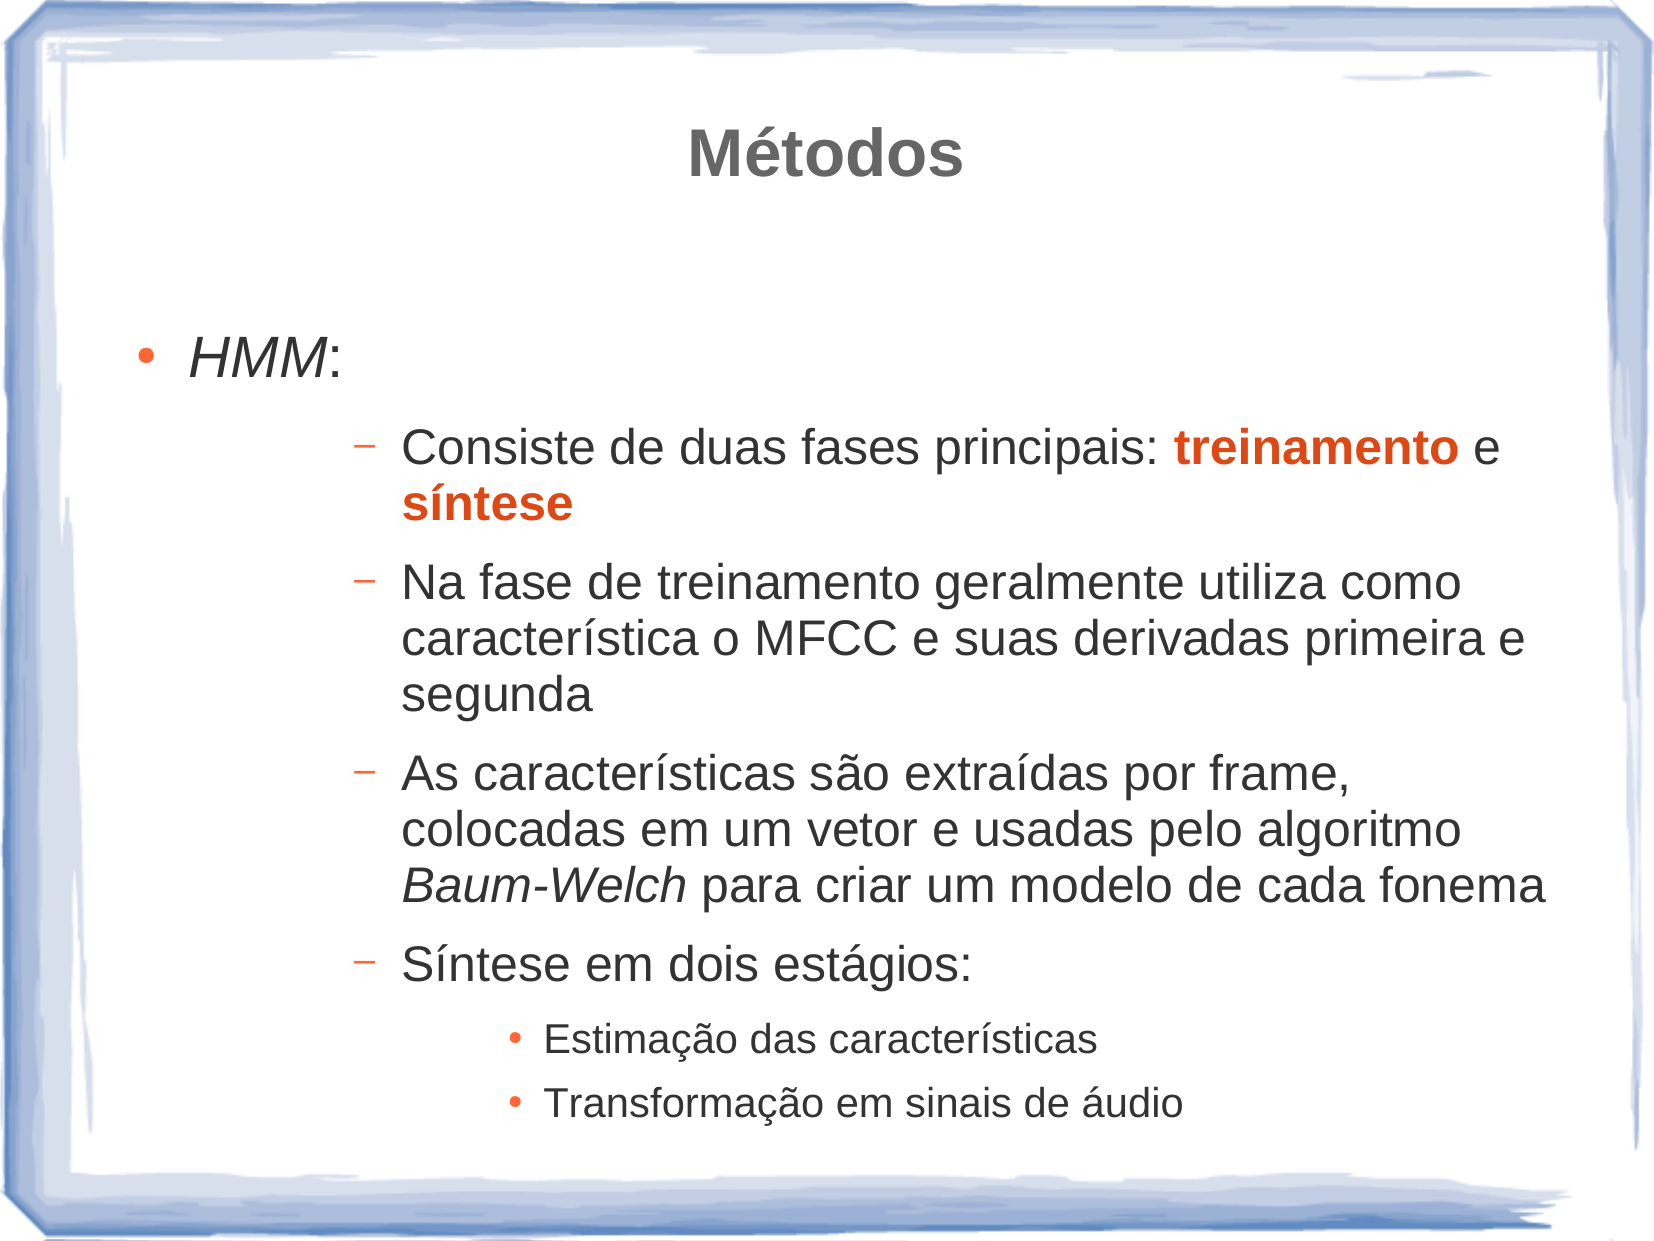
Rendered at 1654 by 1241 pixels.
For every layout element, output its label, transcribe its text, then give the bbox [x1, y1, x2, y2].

title Métodos [82, 49, 1571, 257]
picture [0, 0, 1654, 1241]
list HMM: Consiste de duas fases principais: treinamento e síntese Na fase de treinamento geralmente utiliza como característica o MFCC e suas derivadas primeira e segunda As características são extraídas por frame, colocadas em um vetor e usadas pelo algoritmo Baum-Welch para criar um modelo de cada fonema Síntese em dois estágios: Estimação das características Transformação em sinais de áudio [118, 324, 1571, 1133]
